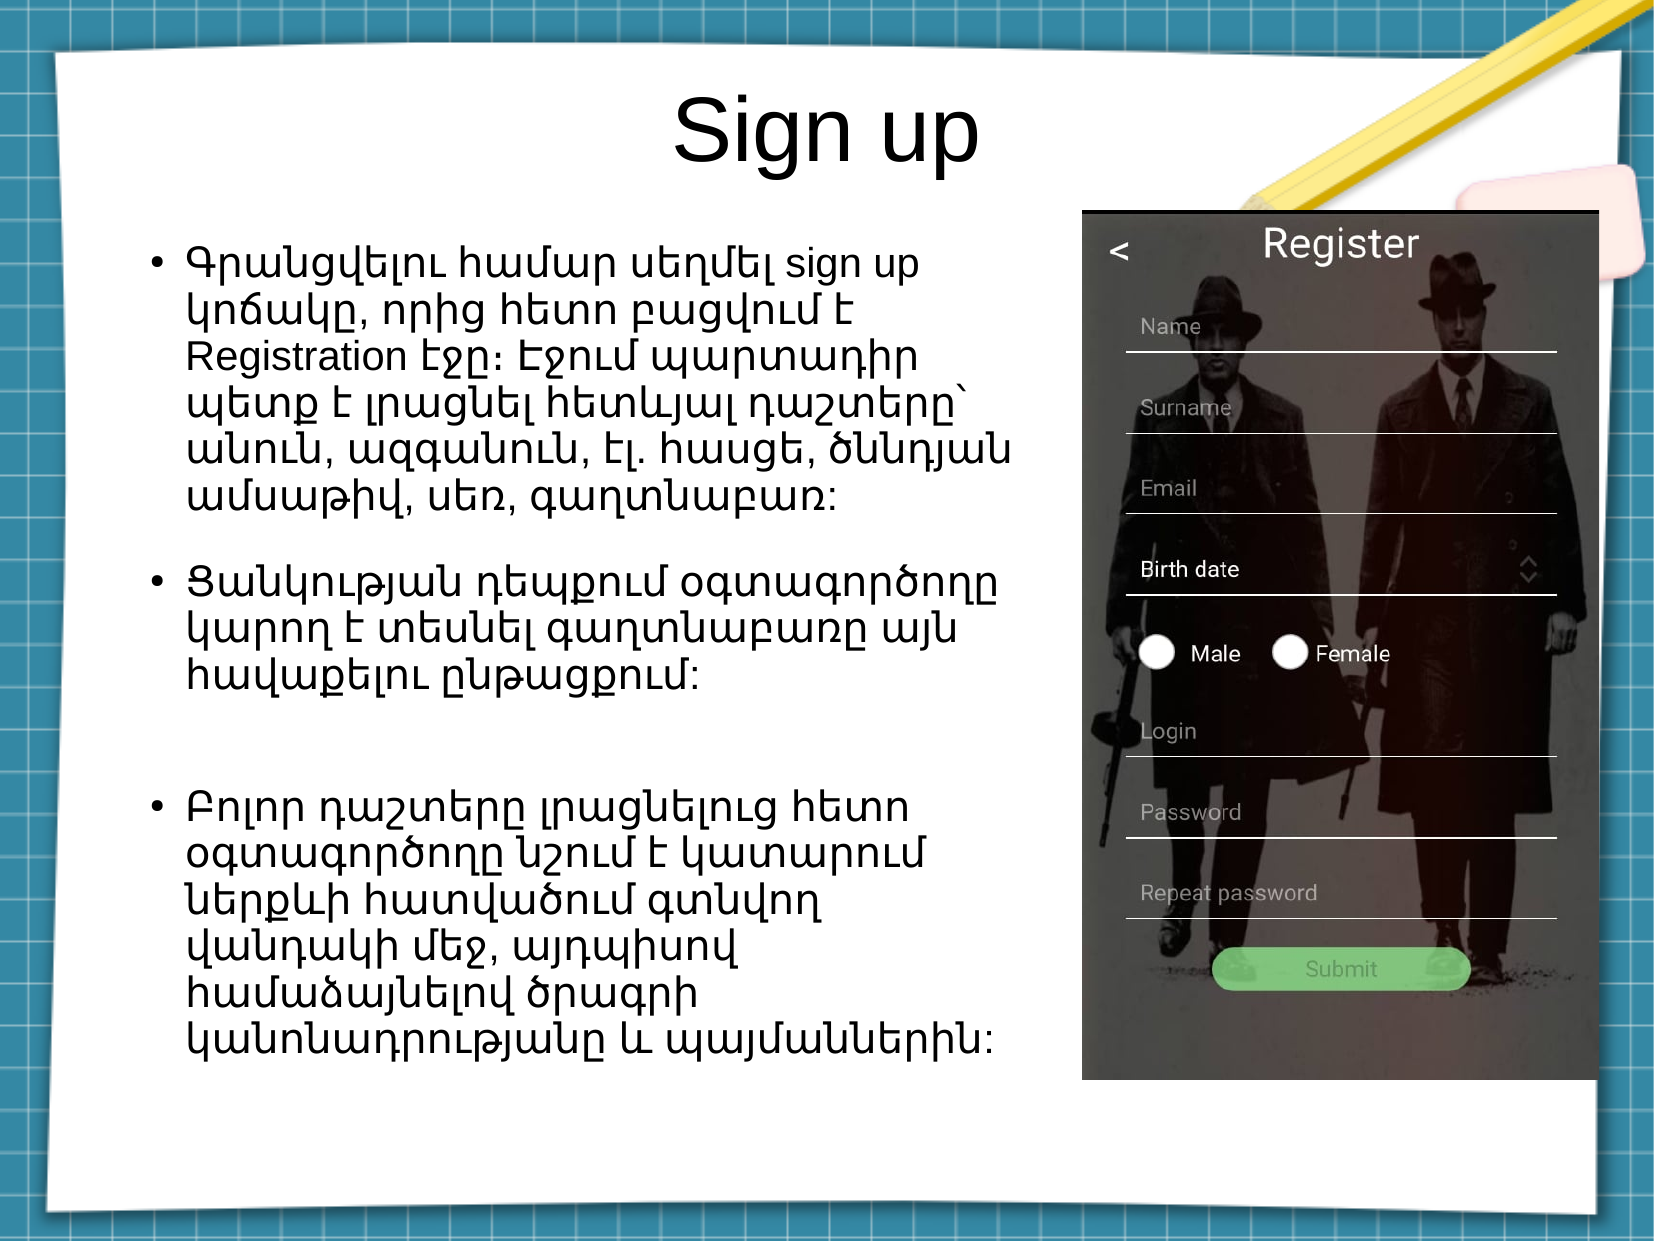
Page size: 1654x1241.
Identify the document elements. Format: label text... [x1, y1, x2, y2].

text_box Գրանցվելու համար սեղմել sign up կոճակը, որից հետո բացվում է Registration էջը։ Էջում պարտադիր պետք է լրացնել հետևյալ դաշտերը՝ անուն, ազգանուն, էլ. հասցե, ծննդյան ամսաթիվ, սեռ, գաղտնաբառ: Ցանկության դեպքում օգտագործողը կարող է տեսնել գաղտնաբառը այն հավաքելու ընթացքում: Բոլոր դաշտերը լրացնելուց հետո օգտագործողը նշում է կատարում ներքևի հատվածում գտնվող վանդակի մեջ, այդպիսով համաձայնելով ծրագրի կանոնադրությանը և պայմաններին: [135, 232, 1036, 1070]
title Sign up [82, 25, 1571, 233]
picture [0, 0, 1654, 1241]
